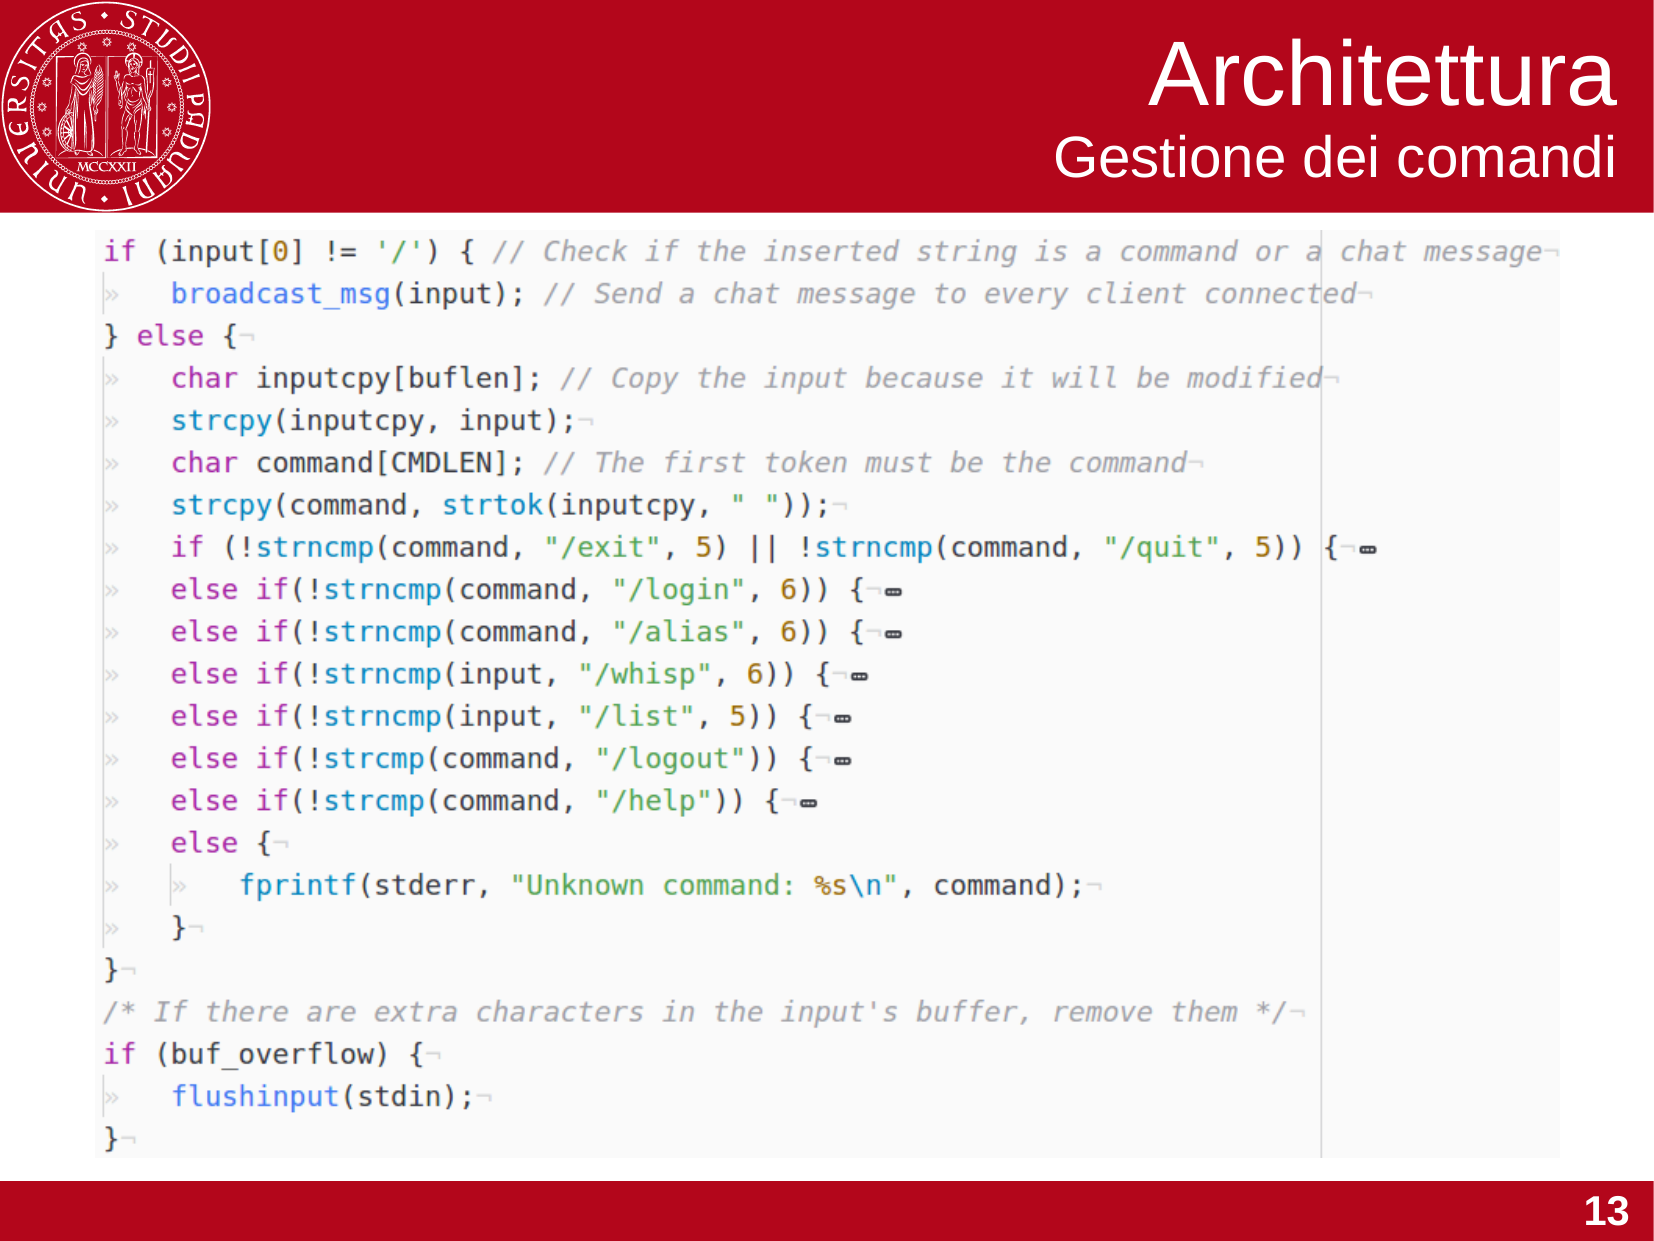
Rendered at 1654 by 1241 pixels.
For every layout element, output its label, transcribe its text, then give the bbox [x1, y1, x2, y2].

picture [95, 230, 1560, 1158]
picture [0, 0, 212, 213]
title Architettura Gestione dei comandi [259, 0, 1619, 213]
